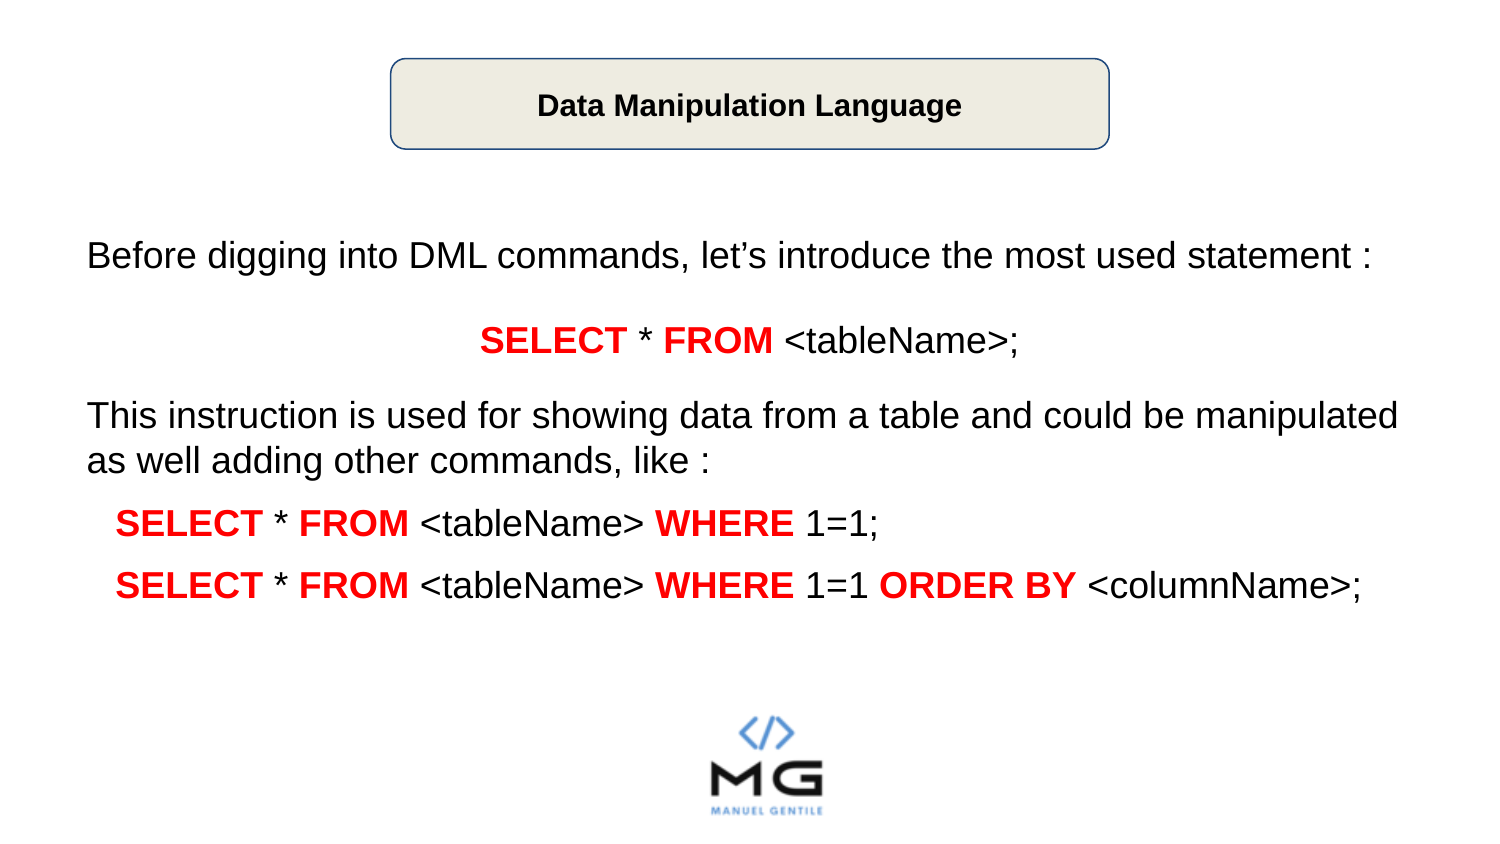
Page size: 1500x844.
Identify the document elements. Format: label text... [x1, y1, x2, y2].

text_box SELECT * FROM <tableName>; [464, 300, 1036, 361]
text_box Before digging into DML commands, let’s introduce the most used statement : [71, 216, 1424, 286]
text_box SELECT * FROM <tableName> WHERE 1=1 ORDER BY <columnName>; [100, 546, 1424, 607]
text_box This instruction is used for showing data from a table and could be manipulated as well adding other commands, like : [71, 375, 1424, 472]
text_box Data Manipulation Language [390, 58, 1110, 150]
picture [688, 687, 846, 844]
text_box SELECT * FROM <tableName> WHERE 1=1; [100, 483, 1424, 544]
